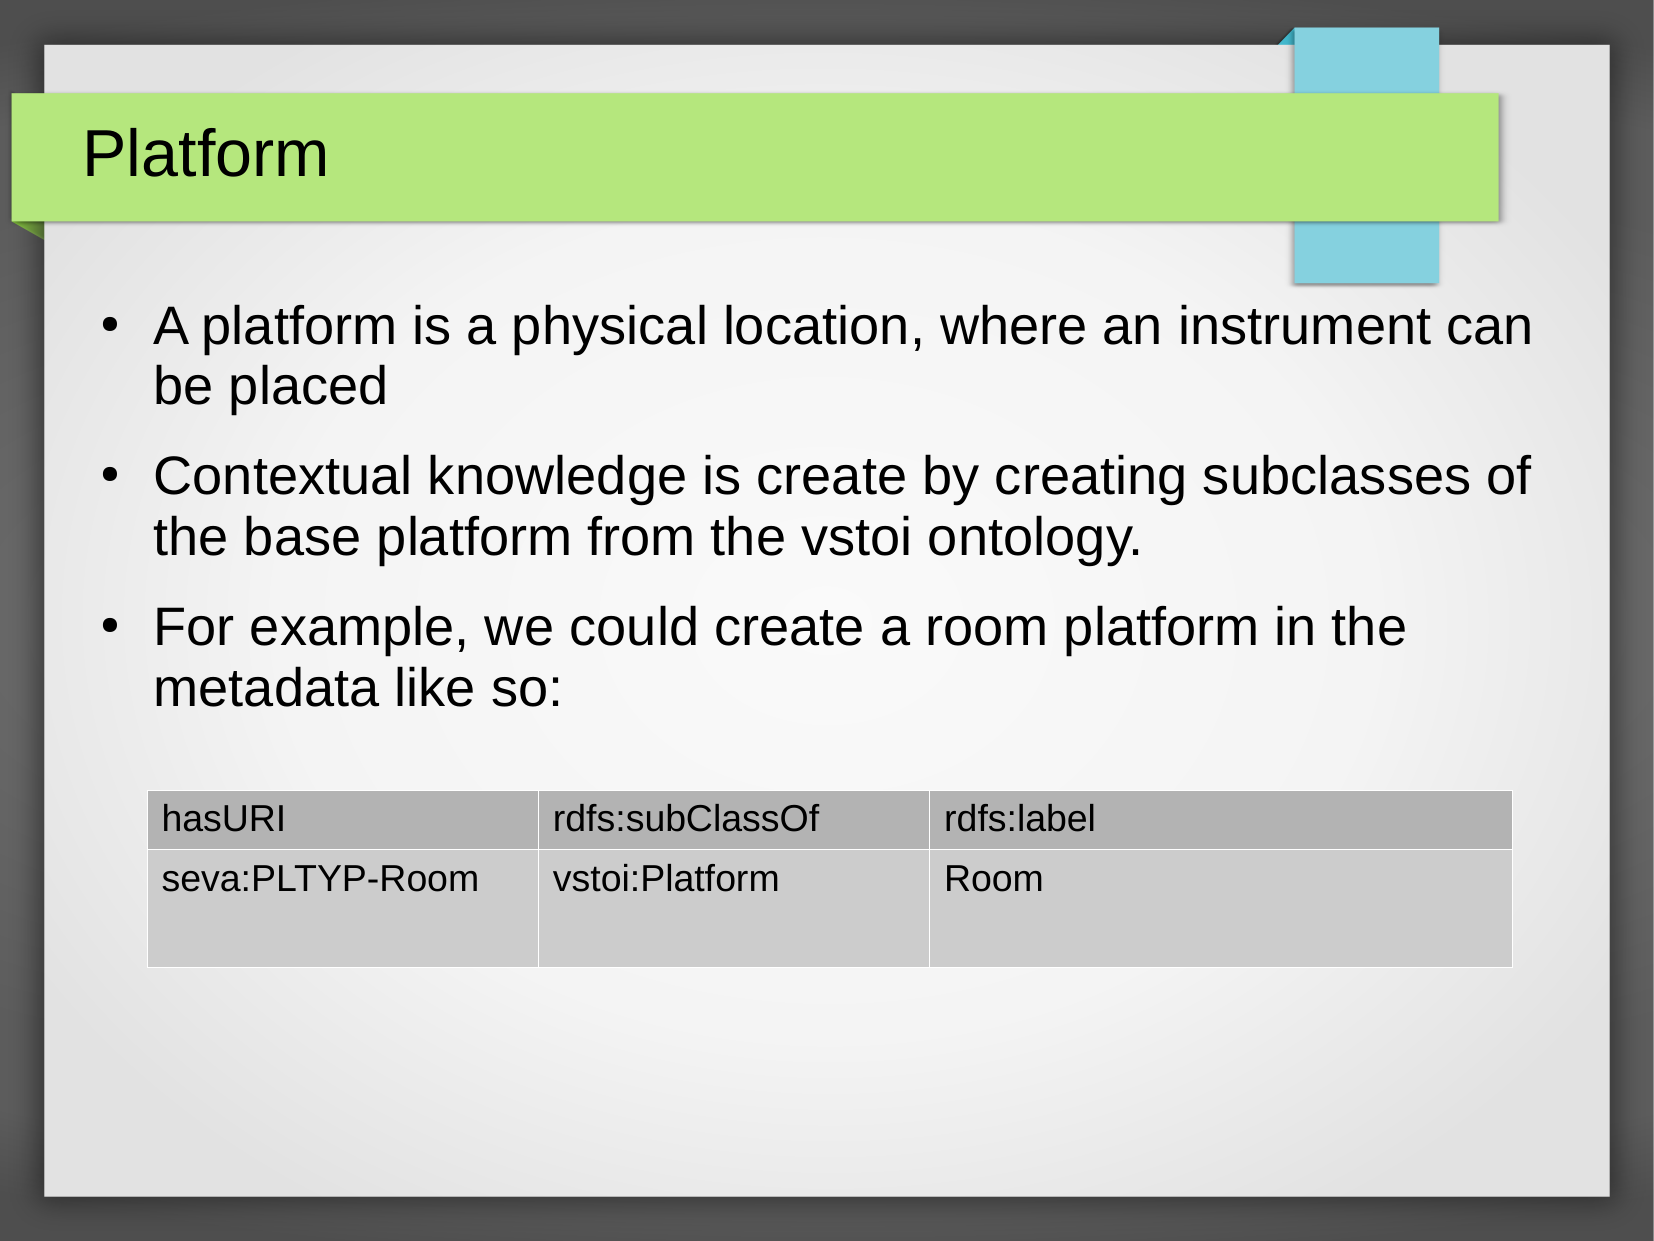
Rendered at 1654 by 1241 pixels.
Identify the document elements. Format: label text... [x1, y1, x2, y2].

picture [0, 0, 1654, 1241]
table_header rdfs:label [930, 791, 1512, 849]
table_cell seva:PLTYP-Room [148, 850, 538, 967]
table_cell Room [930, 850, 1512, 967]
list A platform is a physical location, where an instrument can be placed Contextual knowledge is create by creating subclasses of the base platform from the vstoi ontology. For example, we could create a room platform in the metadata like so: [82, 295, 1571, 1015]
title Platform [82, 94, 1264, 213]
table_header rdfs:subClassOf [539, 791, 929, 849]
table_header hasURI [148, 791, 538, 849]
table_cell vstoi:Platform [539, 850, 929, 967]
